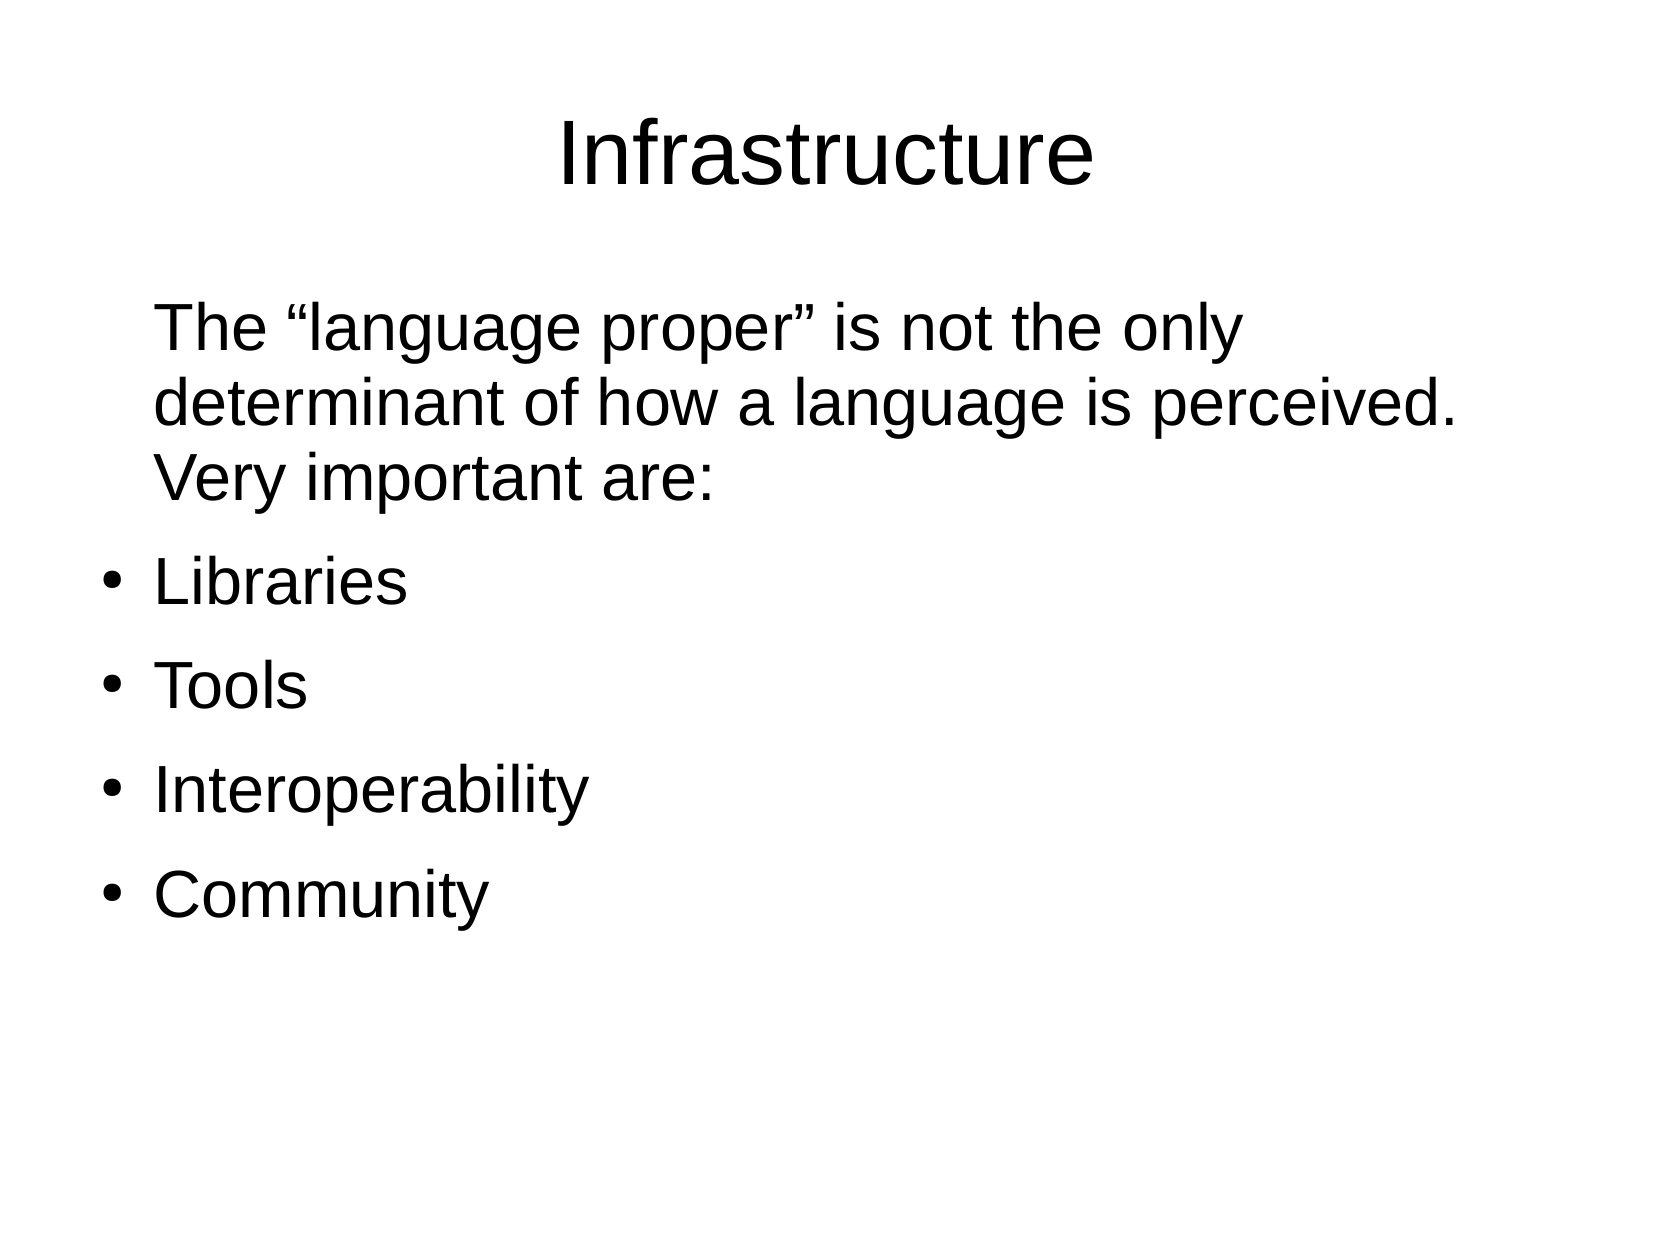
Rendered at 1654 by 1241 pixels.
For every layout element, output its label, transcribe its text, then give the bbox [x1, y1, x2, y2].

title Infrastructure [82, 49, 1571, 257]
list The “language proper” is not the only determinant of how a language is perceived. Very important are: Libraries Tools Interoperability Community [82, 290, 1571, 1109]
